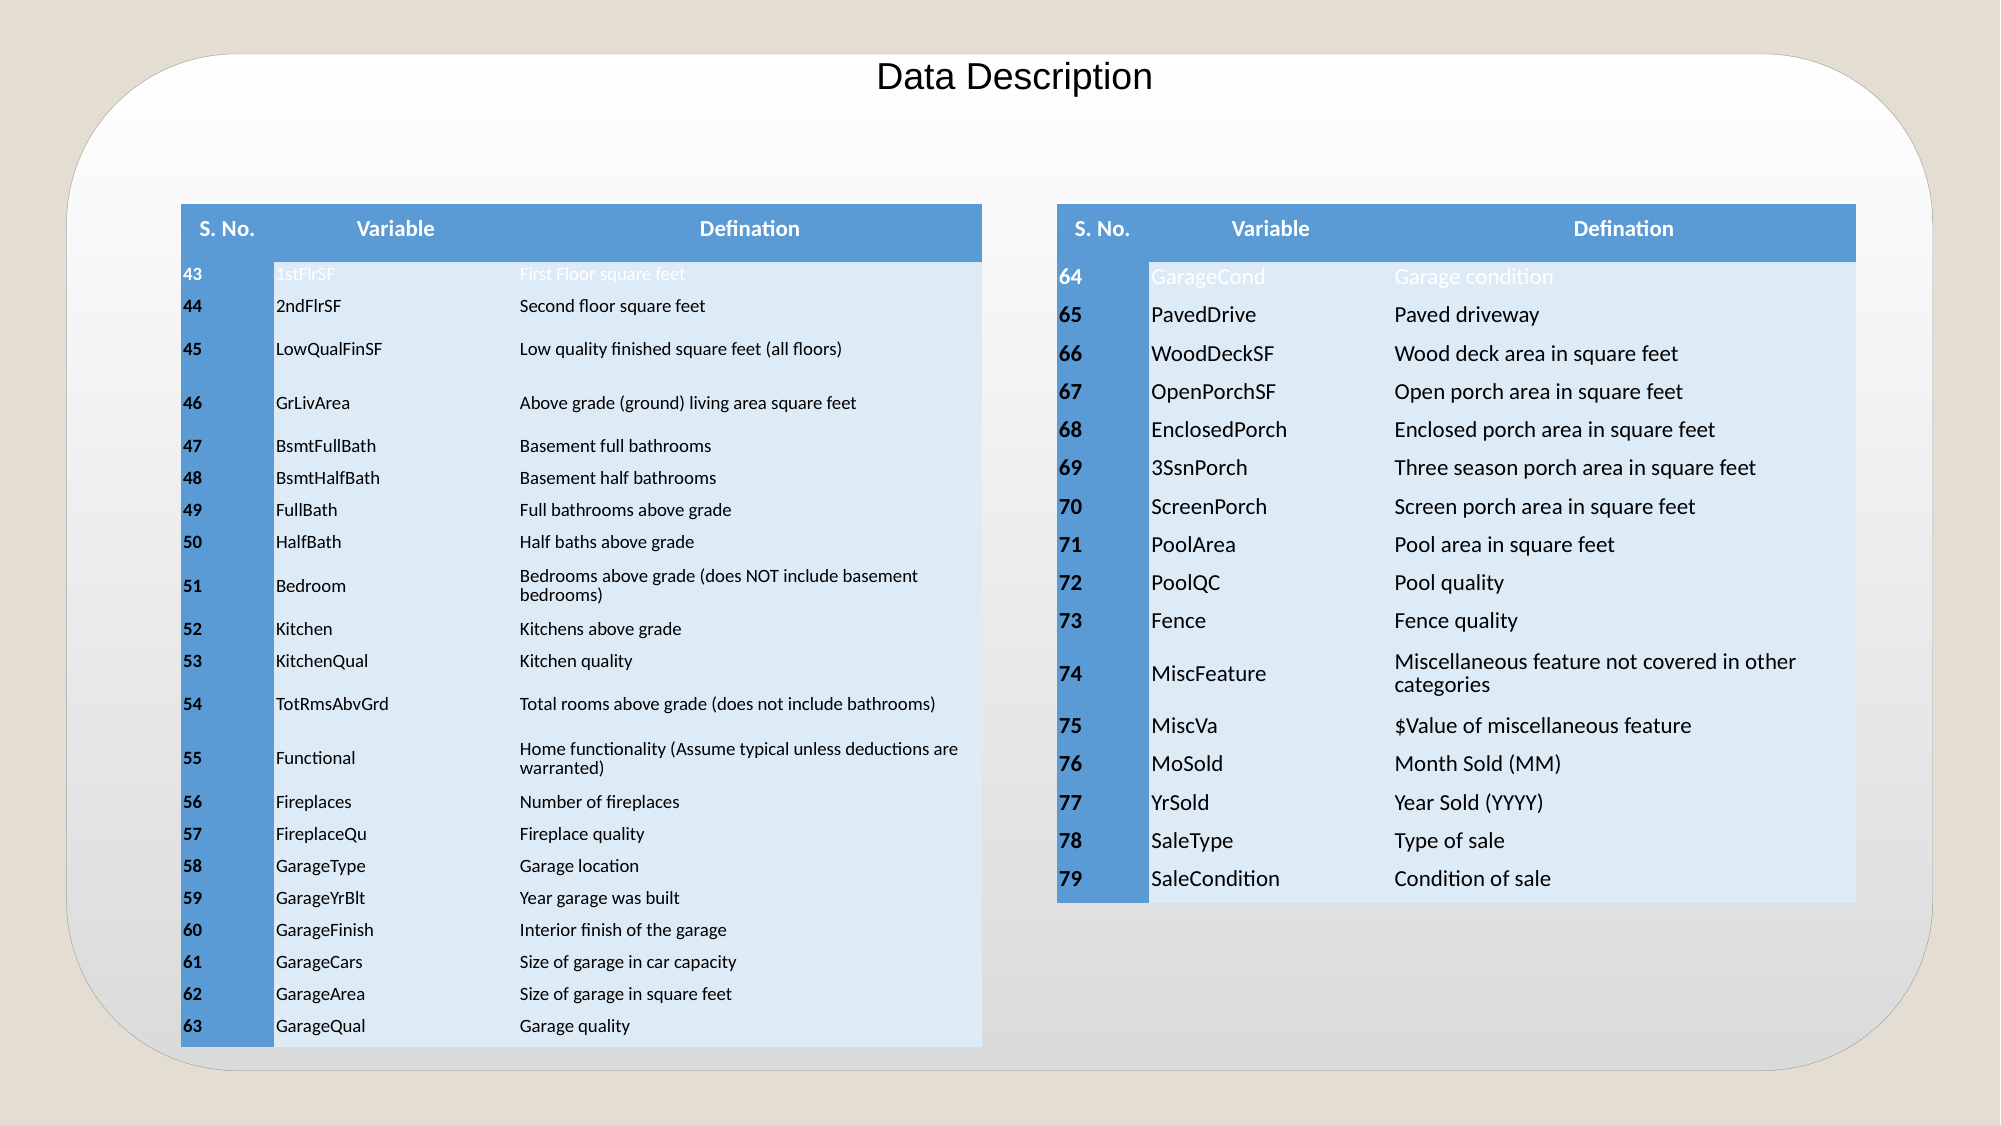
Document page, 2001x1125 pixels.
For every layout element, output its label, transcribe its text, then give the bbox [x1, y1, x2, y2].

table_header S. No. [1057, 204, 1149, 262]
table_cell Basement half bathrooms [518, 466, 982, 499]
table_cell Year garage was built [518, 887, 982, 919]
table_cell 50 [181, 531, 274, 563]
table_cell $Value of miscellaneous feature [1393, 712, 1856, 750]
table_cell KitchenQual [274, 650, 518, 682]
table_cell PoolArea [1149, 530, 1393, 568]
table_cell Total rooms above grade (does not include bathrooms) [518, 682, 982, 736]
table_cell 59 [181, 887, 274, 919]
table_cell 69 [1057, 454, 1149, 492]
table_cell Pool area in square feet [1393, 530, 1856, 568]
table_cell Home functionality (Assume typical unless deductions are warranted) [518, 736, 982, 790]
table_cell Size of garage in square feet [518, 983, 982, 1015]
table_cell Number of fireplaces [518, 790, 982, 822]
table_cell 75 [1057, 712, 1149, 750]
table_cell 68 [1057, 415, 1149, 454]
table_cell TotRmsAbvGrd [274, 682, 518, 736]
table_cell 49 [181, 499, 274, 531]
table_cell Garage quality [518, 1015, 982, 1047]
table_cell MiscFeature [1149, 645, 1393, 712]
table_cell Miscellaneous feature not covered in other categories [1393, 645, 1856, 712]
table_cell Kitchen quality [518, 650, 982, 682]
table_cell GarageQual [274, 1015, 518, 1047]
table_cell Bedroom [274, 563, 518, 617]
table_cell FullBath [274, 499, 518, 531]
table_header Defination [1393, 204, 1856, 262]
table_cell SaleType [1149, 826, 1393, 865]
table_cell Month Sold (MM) [1393, 750, 1856, 788]
table_cell Interior finish of the garage [518, 919, 982, 951]
table_cell Functional [274, 736, 518, 790]
table_cell PoolQC [1149, 568, 1393, 607]
table_cell Basement full bathrooms [518, 434, 982, 466]
table_cell 2ndFlrSF [274, 295, 518, 327]
table_cell GrLivArea [274, 381, 518, 434]
table_cell GarageType [274, 854, 518, 887]
table_cell 48 [181, 466, 274, 499]
table_cell 55 [181, 736, 274, 790]
table_cell 46 [181, 381, 274, 434]
table_cell 60 [181, 919, 274, 951]
table_header Variable [1149, 204, 1393, 262]
table_cell 63 [181, 1015, 274, 1047]
table_header 43 [181, 262, 274, 295]
table_cell FireplaceQu [274, 822, 518, 854]
table_cell 52 [181, 617, 274, 650]
table_cell Paved driveway [1393, 301, 1856, 339]
table_cell Screen porch area in square feet [1393, 492, 1856, 530]
table_cell 44 [181, 295, 274, 327]
table_cell Second floor square feet [518, 295, 982, 327]
table_cell WoodDeckSF [1149, 339, 1393, 377]
table_cell Fireplace quality [518, 822, 982, 854]
table_cell Low quality finished square feet (all floors) [518, 327, 982, 381]
table_cell Kitchens above grade [518, 617, 982, 650]
table_cell 71 [1057, 530, 1149, 568]
table_cell MoSold [1149, 750, 1393, 788]
table_cell 72 [1057, 568, 1149, 607]
table_cell Condition of sale [1393, 865, 1856, 903]
table_cell Kitchen [274, 617, 518, 650]
table_header S. No. [181, 204, 274, 262]
table_cell 62 [181, 983, 274, 1015]
table_cell GarageYrBlt [274, 887, 518, 919]
table_cell Half baths above grade [518, 531, 982, 563]
table_cell 78 [1057, 826, 1149, 865]
table_cell Pool quality [1393, 568, 1856, 607]
table_cell 51 [181, 563, 274, 617]
text_box Data Description [731, 44, 1298, 105]
table_cell 74 [1057, 645, 1149, 712]
table_cell 67 [1057, 377, 1149, 415]
table_cell Type of sale [1393, 826, 1856, 865]
table_cell SaleCondition [1149, 865, 1393, 903]
table_cell GarageArea [274, 983, 518, 1015]
table_cell 54 [181, 682, 274, 736]
table_cell Fence quality [1393, 607, 1856, 645]
table_header 1stFlrSF [274, 262, 518, 295]
table_cell Bedrooms above grade (does NOT include basement bedrooms) [518, 563, 982, 617]
table_cell LowQualFinSF [274, 327, 518, 381]
table_cell 61 [181, 951, 274, 983]
table_cell Three season porch area in square feet [1393, 454, 1856, 492]
table_header Variable [274, 204, 518, 262]
table_cell 65 [1057, 301, 1149, 339]
table_cell 58 [181, 854, 274, 887]
table_header 64 [1057, 262, 1149, 301]
table_cell OpenPorchSF [1149, 377, 1393, 415]
table_cell Full bathrooms above grade [518, 499, 982, 531]
table_cell Open porch area in square feet [1393, 377, 1856, 415]
table_cell Fence [1149, 607, 1393, 645]
table_cell MiscVa [1149, 712, 1393, 750]
table_cell GarageFinish [274, 919, 518, 951]
table_cell Enclosed porch area in square feet [1393, 415, 1856, 454]
table_cell EnclosedPorch [1149, 415, 1393, 454]
table_cell 77 [1057, 788, 1149, 826]
table_cell 45 [181, 327, 274, 381]
table_cell 76 [1057, 750, 1149, 788]
table_cell 66 [1057, 339, 1149, 377]
table_cell 79 [1057, 865, 1149, 903]
table_header GarageCond [1149, 262, 1393, 301]
table_cell BsmtHalfBath [274, 466, 518, 499]
table_cell BsmtFullBath [274, 434, 518, 466]
table_cell 47 [181, 434, 274, 466]
table_cell Garage location [518, 854, 982, 887]
table_cell YrSold [1149, 788, 1393, 826]
table_cell Year Sold (YYYY) [1393, 788, 1856, 826]
table_header First Floor square feet [518, 262, 982, 295]
table_cell 73 [1057, 607, 1149, 645]
table_cell Above grade (ground) living area square feet [518, 381, 982, 434]
table_header Defination [518, 204, 982, 262]
table_cell 70 [1057, 492, 1149, 530]
table_cell PavedDrive [1149, 301, 1393, 339]
table_cell Size of garage in car capacity [518, 951, 982, 983]
table_cell 57 [181, 822, 274, 854]
table_header Garage condition [1393, 262, 1856, 301]
table_cell GarageCars [274, 951, 518, 983]
table_cell Wood deck area in square feet [1393, 339, 1856, 377]
table_cell 3SsnPorch [1149, 454, 1393, 492]
table_cell 56 [181, 790, 274, 822]
table_cell Fireplaces [274, 790, 518, 822]
table_cell HalfBath [274, 531, 518, 563]
table_cell 53 [181, 650, 274, 682]
table_cell ScreenPorch [1149, 492, 1393, 530]
